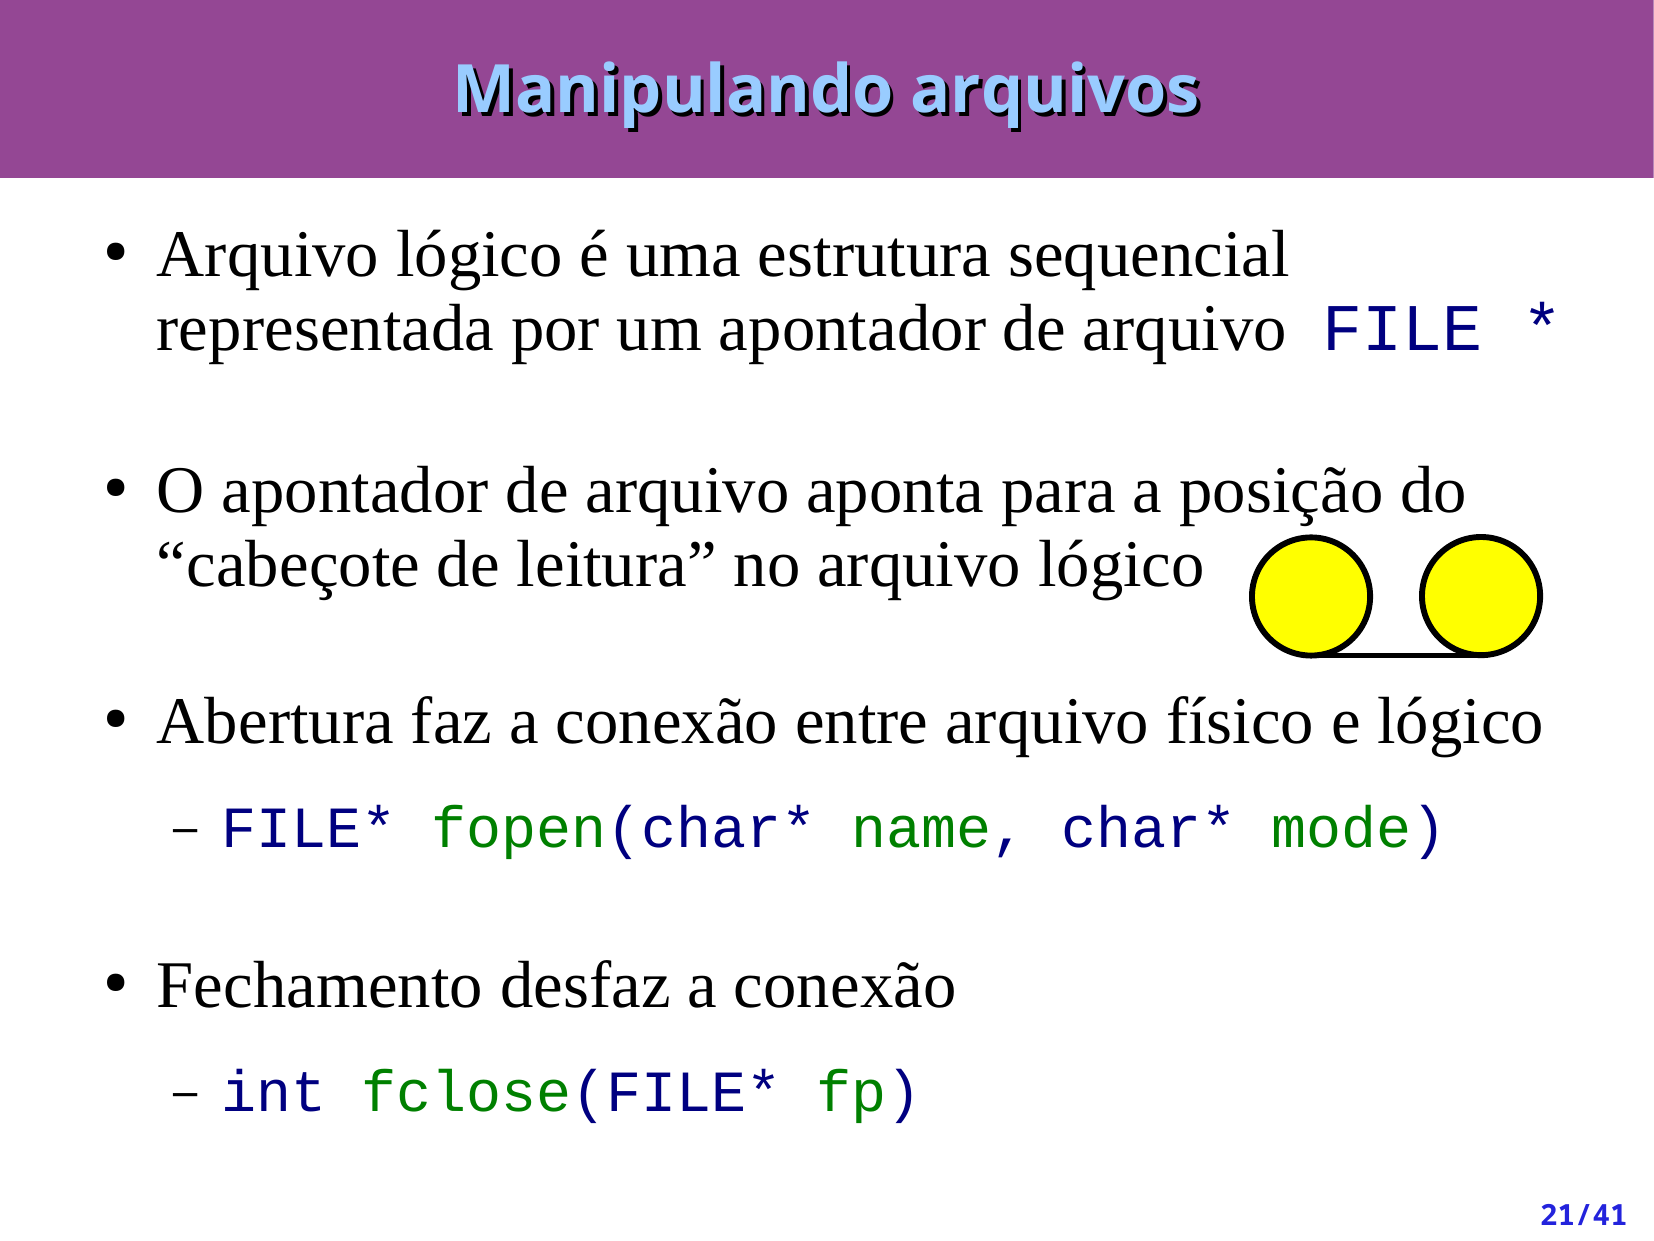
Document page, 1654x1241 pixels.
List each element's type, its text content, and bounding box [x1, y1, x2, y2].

title Manipulando arquivos [82, 0, 1571, 176]
list Arquivo lógico é uma estrutura sequencial representada por um apontador de arquivo FILE * O apontador de arquivo aponta para a posição do “cabeçote de leitura” no arquivo lógico Abertura faz a conexão entre arquivo físico e lógico FILE* fopen(char* name, char* mode) Fechamento desfaz a conexão int fclose(FILE* fp) [85, 216, 1575, 1130]
text_box [1251, 537, 1371, 656]
text_box [1421, 536, 1541, 655]
